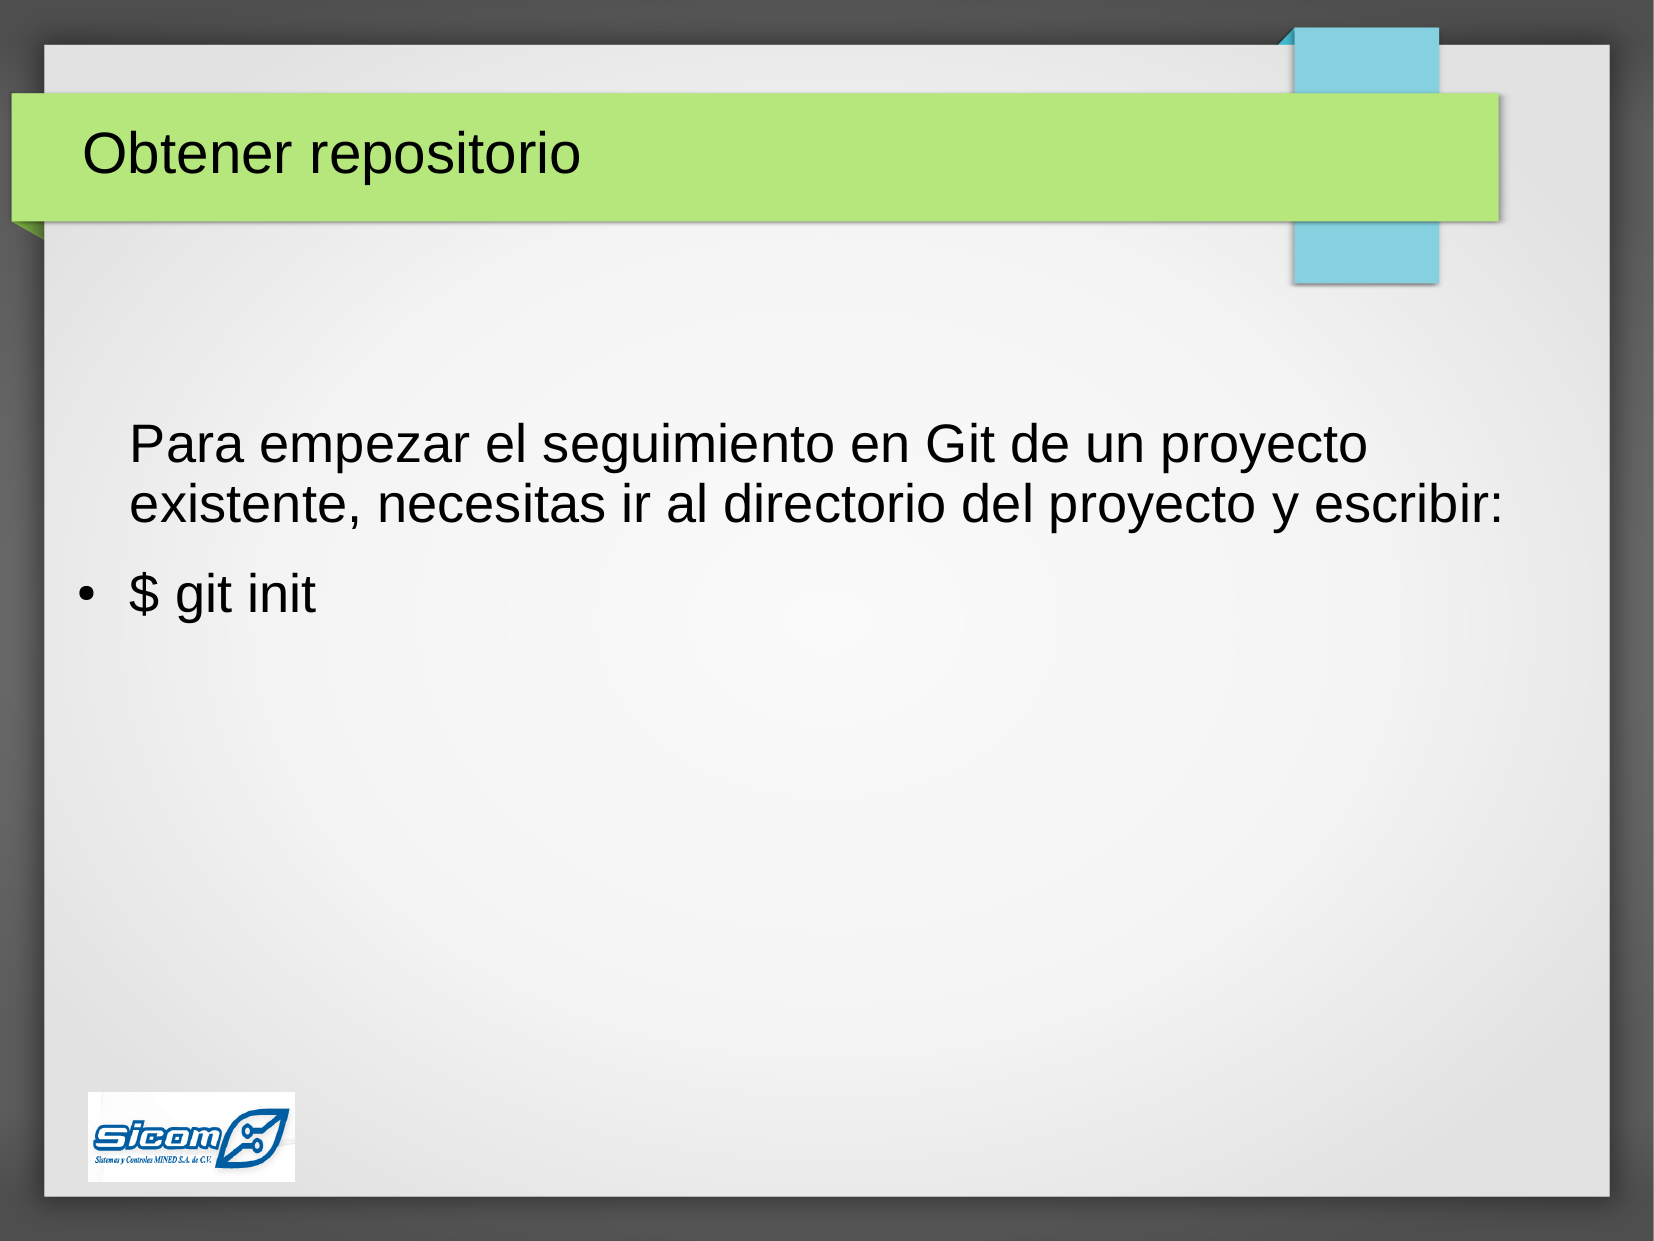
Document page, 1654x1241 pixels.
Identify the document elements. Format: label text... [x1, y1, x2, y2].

list Para empezar el seguimiento en Git de un proyecto existente, necesitas ir al directorio del proyecto y escribir: $ git init [59, 413, 1548, 857]
picture [0, 0, 1654, 1241]
title Obtener repositorio [82, 88, 1506, 219]
